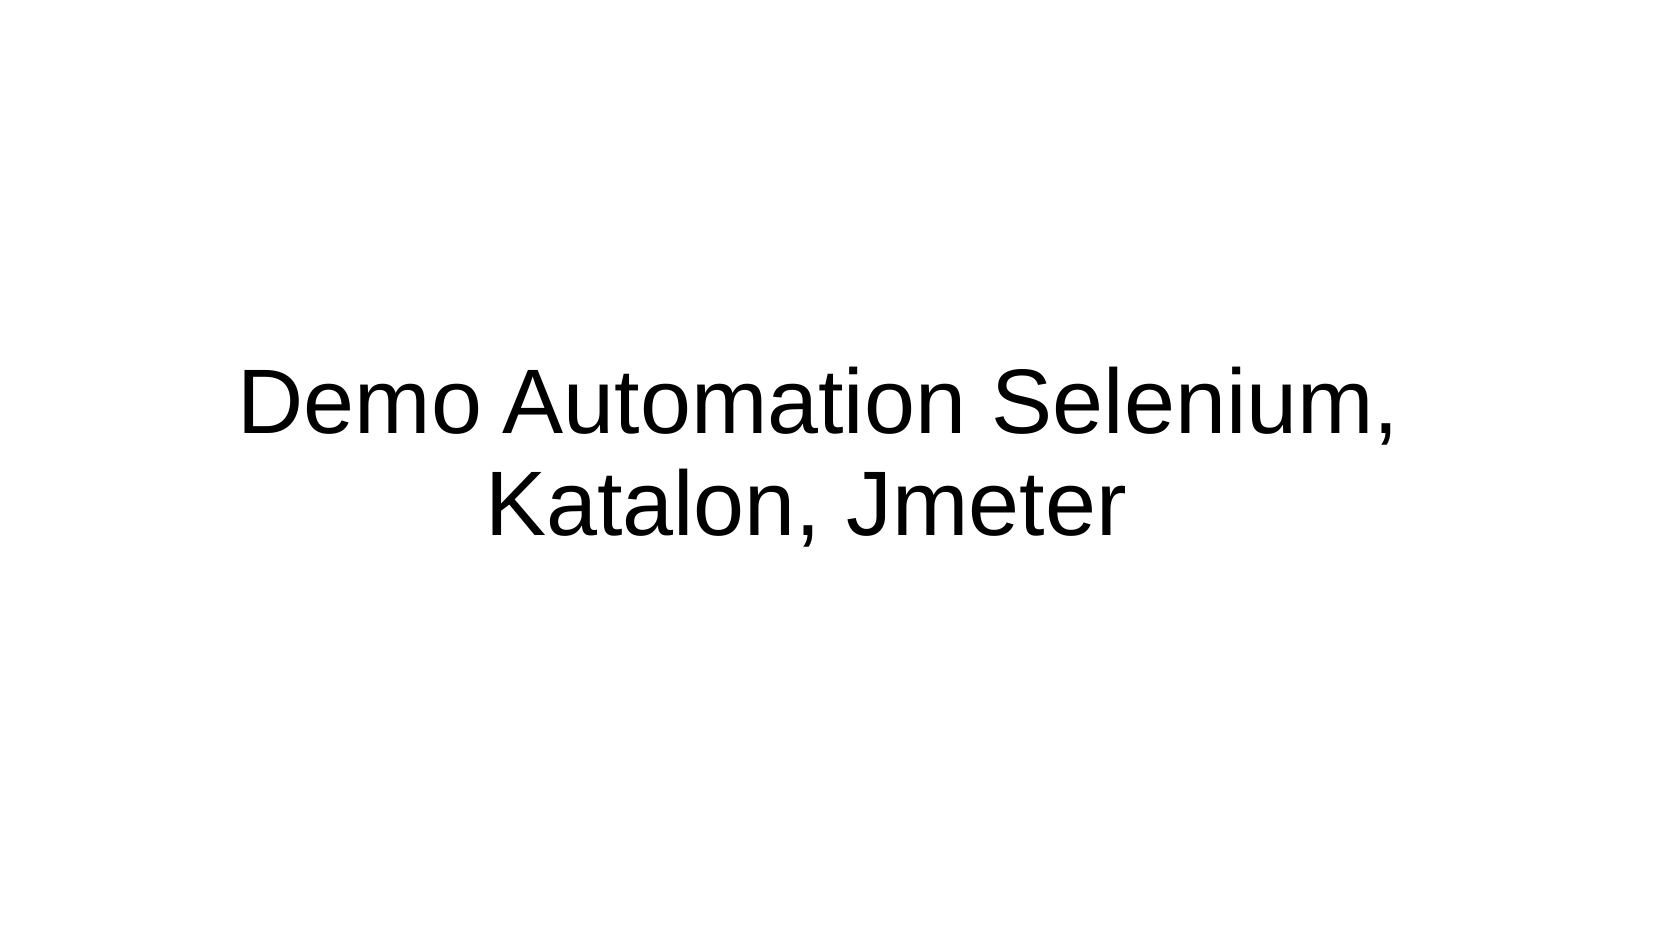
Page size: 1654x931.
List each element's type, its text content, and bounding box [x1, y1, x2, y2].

title Demo Automation Selenium, Katalon, Jmeter [75, 350, 1564, 556]
